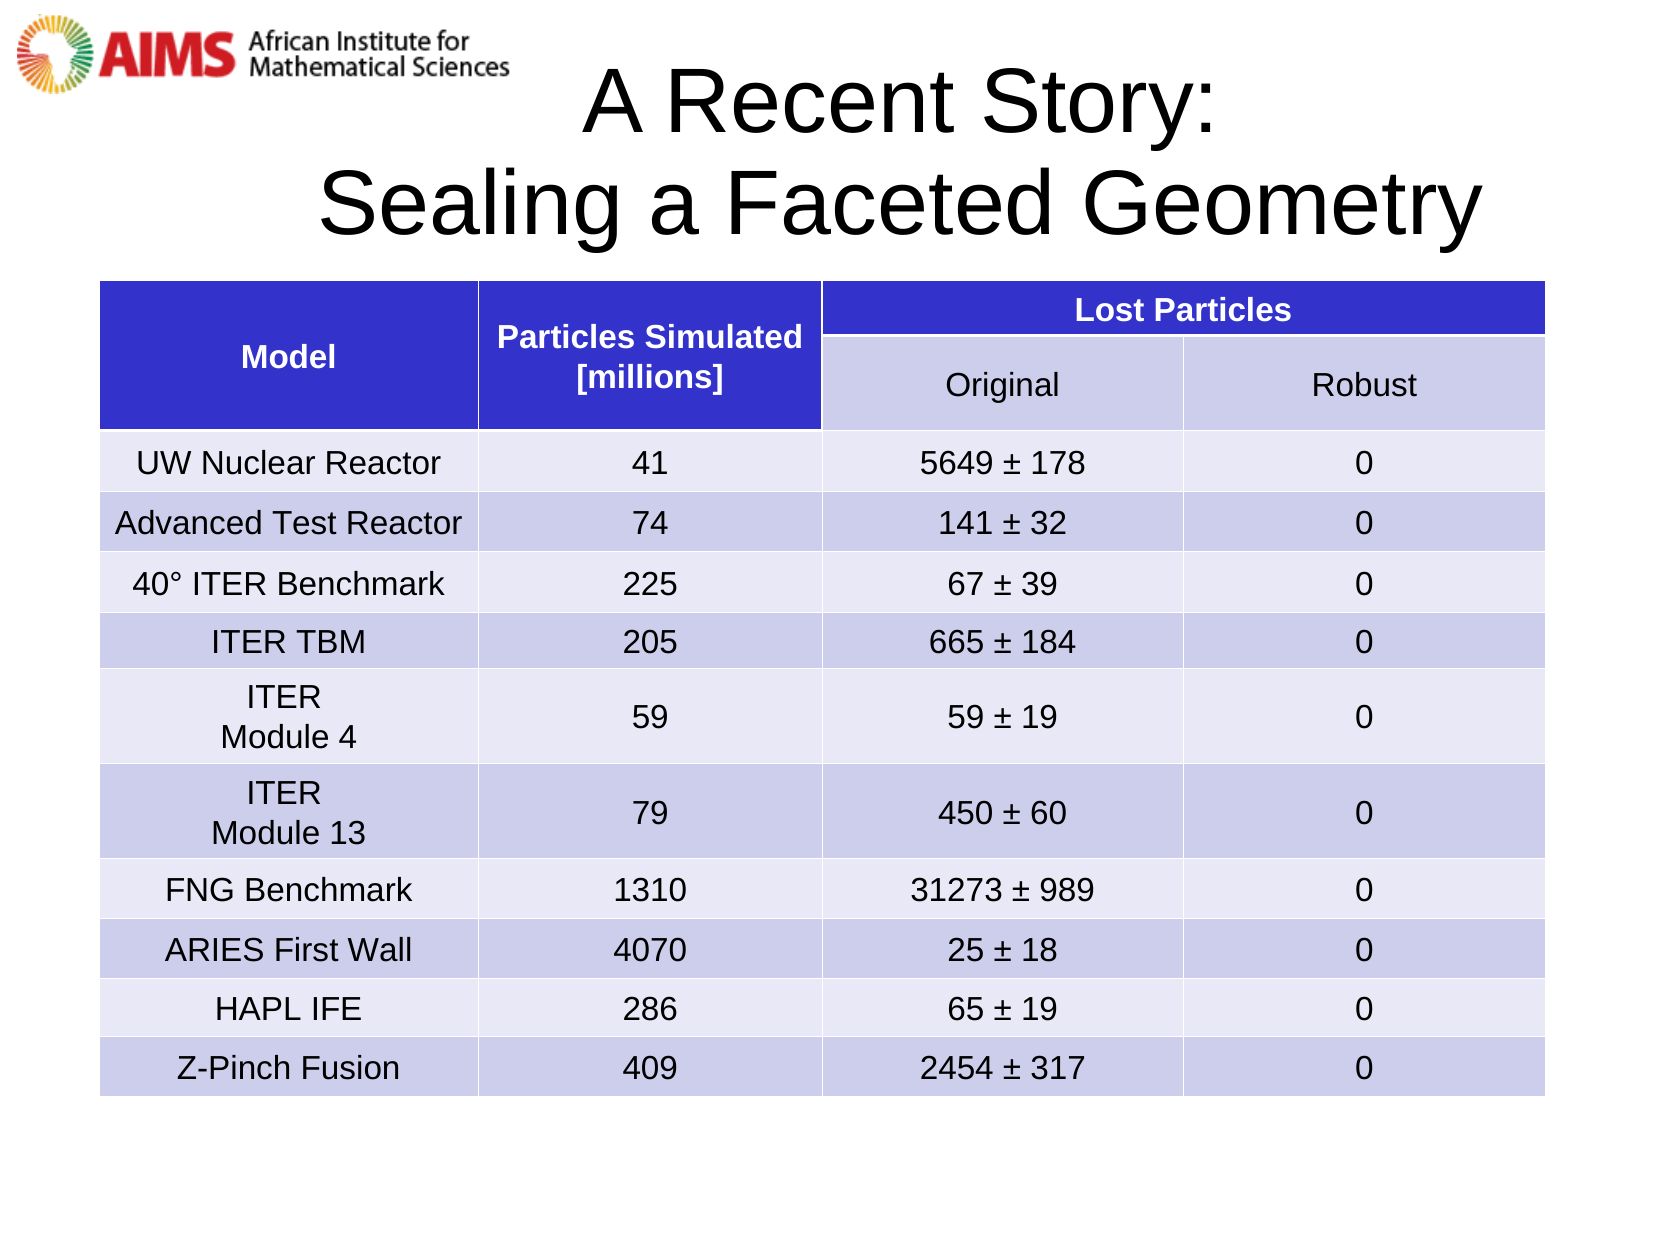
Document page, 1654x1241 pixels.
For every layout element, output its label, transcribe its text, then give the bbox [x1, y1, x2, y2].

table_cell 409 [479, 1037, 822, 1096]
table_cell 0 [1184, 613, 1545, 668]
table_cell 25 ± 18 [823, 919, 1183, 978]
table_cell 665 ± 184 [823, 613, 1183, 668]
table_cell 225 [479, 552, 822, 612]
table_cell ARIES First Wall [100, 919, 478, 978]
table_cell 4070 [479, 919, 822, 978]
table_header Model [100, 281, 478, 429]
table_cell 0 [1184, 669, 1545, 763]
table_cell 1310 [479, 859, 822, 918]
table_header Lost Particles [823, 281, 1545, 334]
table_cell 450 ± 60 [823, 764, 1183, 858]
table_cell 74 [479, 492, 822, 551]
table_cell HAPL IFE [100, 979, 478, 1036]
table_cell 65 ± 19 [823, 979, 1183, 1036]
table_cell 0 [1184, 764, 1545, 858]
table_cell 0 [1184, 492, 1545, 551]
table_cell Z-Pinch Fusion [100, 1037, 478, 1096]
table_cell 141 ± 32 [823, 492, 1183, 551]
table_header Particles Simulated [millions] [479, 281, 821, 429]
table_cell 67 ± 39 [823, 552, 1183, 612]
table_cell 286 [479, 979, 822, 1036]
table_cell FNG Benchmark [100, 859, 478, 918]
table_cell ITER TBM [100, 613, 478, 668]
table_cell Advanced Test Reactor [100, 492, 478, 551]
table_cell 205 [479, 613, 822, 668]
table_cell 0 [1184, 859, 1545, 918]
table_cell 59 [479, 669, 822, 763]
table_cell 31273 ± 989 [823, 859, 1183, 918]
table_cell 0 [1184, 919, 1545, 978]
table_cell 2454 ± 317 [823, 1037, 1183, 1096]
table_cell 5649 ± 178 [823, 431, 1183, 491]
table_cell 0 [1184, 552, 1545, 612]
table_cell 0 [1184, 1037, 1545, 1096]
table_cell 79 [479, 764, 822, 858]
table_cell 59 ± 19 [823, 669, 1183, 763]
table_cell Robust [1184, 337, 1545, 430]
table_cell UW Nuclear Reactor [100, 432, 478, 491]
table_cell 0 [1184, 431, 1545, 491]
picture [17, 14, 511, 94]
table_cell Original [823, 337, 1183, 430]
title A Recent Story: Sealing a Faceted Geometry [231, 42, 1572, 264]
table_cell ITER Module 13 [100, 764, 478, 858]
table_cell ITER Module 4 [100, 669, 478, 763]
table_cell 0 [1184, 979, 1545, 1036]
table_cell 41 [479, 432, 822, 491]
table_cell 40° ITER Benchmark [100, 552, 478, 612]
